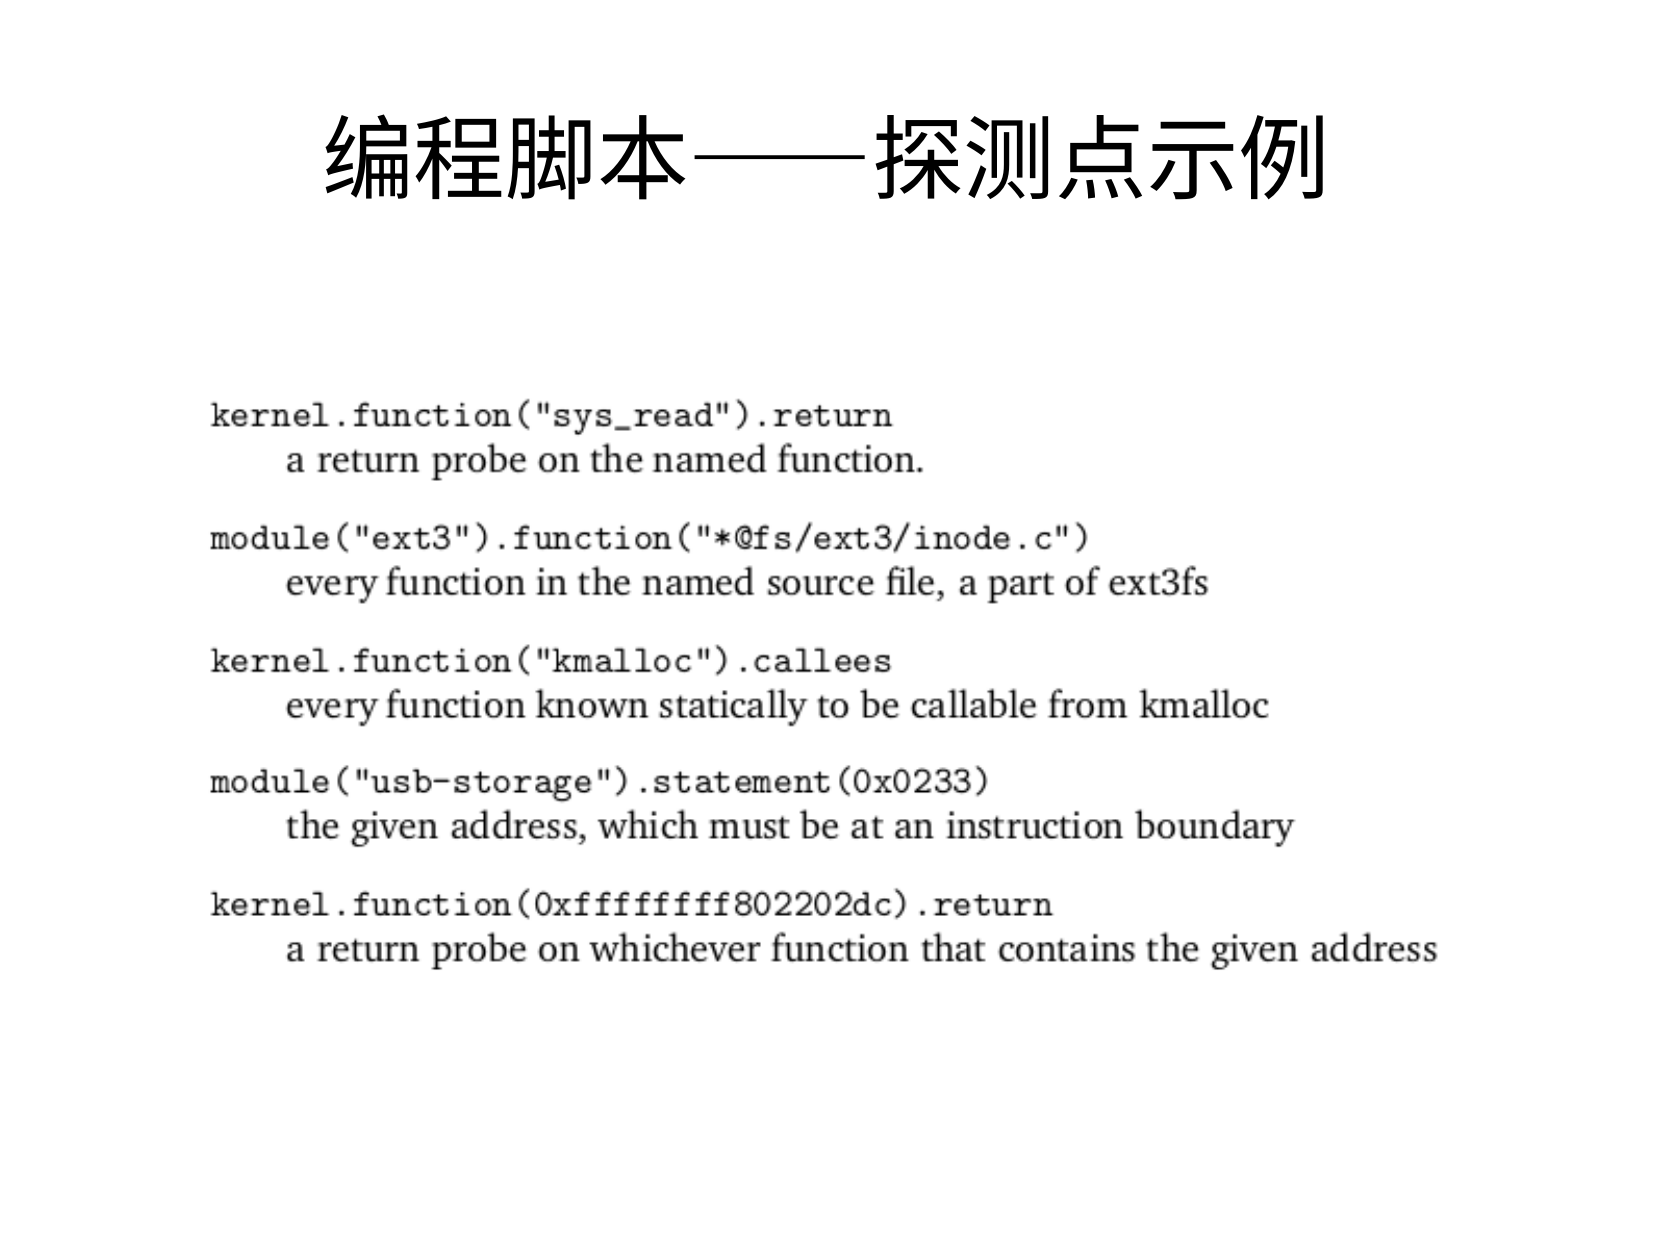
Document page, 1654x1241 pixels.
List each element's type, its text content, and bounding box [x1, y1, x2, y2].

title 编程脚本——探测点示例 [82, 49, 1571, 257]
picture [180, 358, 1496, 1021]
